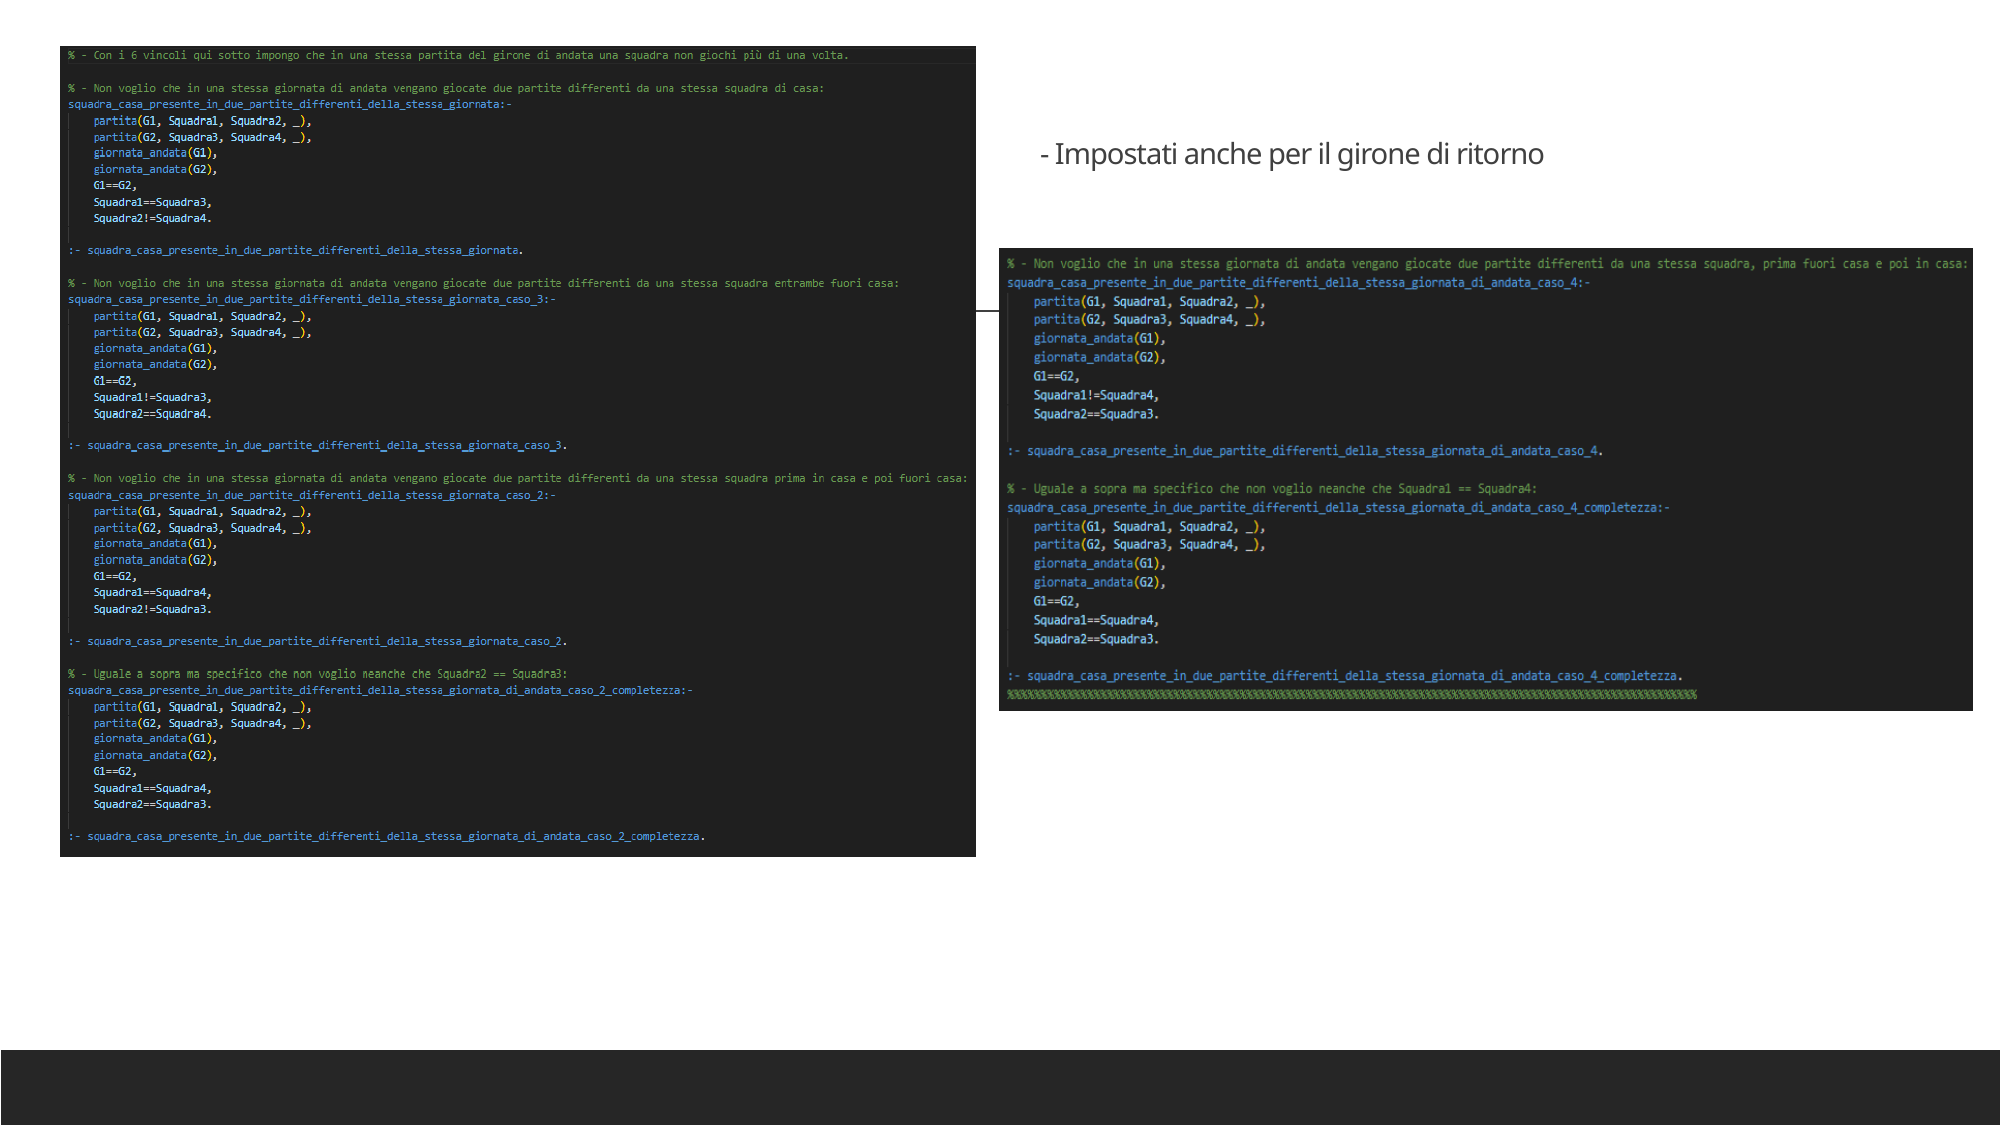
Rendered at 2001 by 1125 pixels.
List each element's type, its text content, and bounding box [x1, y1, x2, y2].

picture [60, 46, 976, 857]
title - Impostati anche per il girone di ritorno [1024, 118, 1705, 179]
picture [999, 248, 1973, 711]
